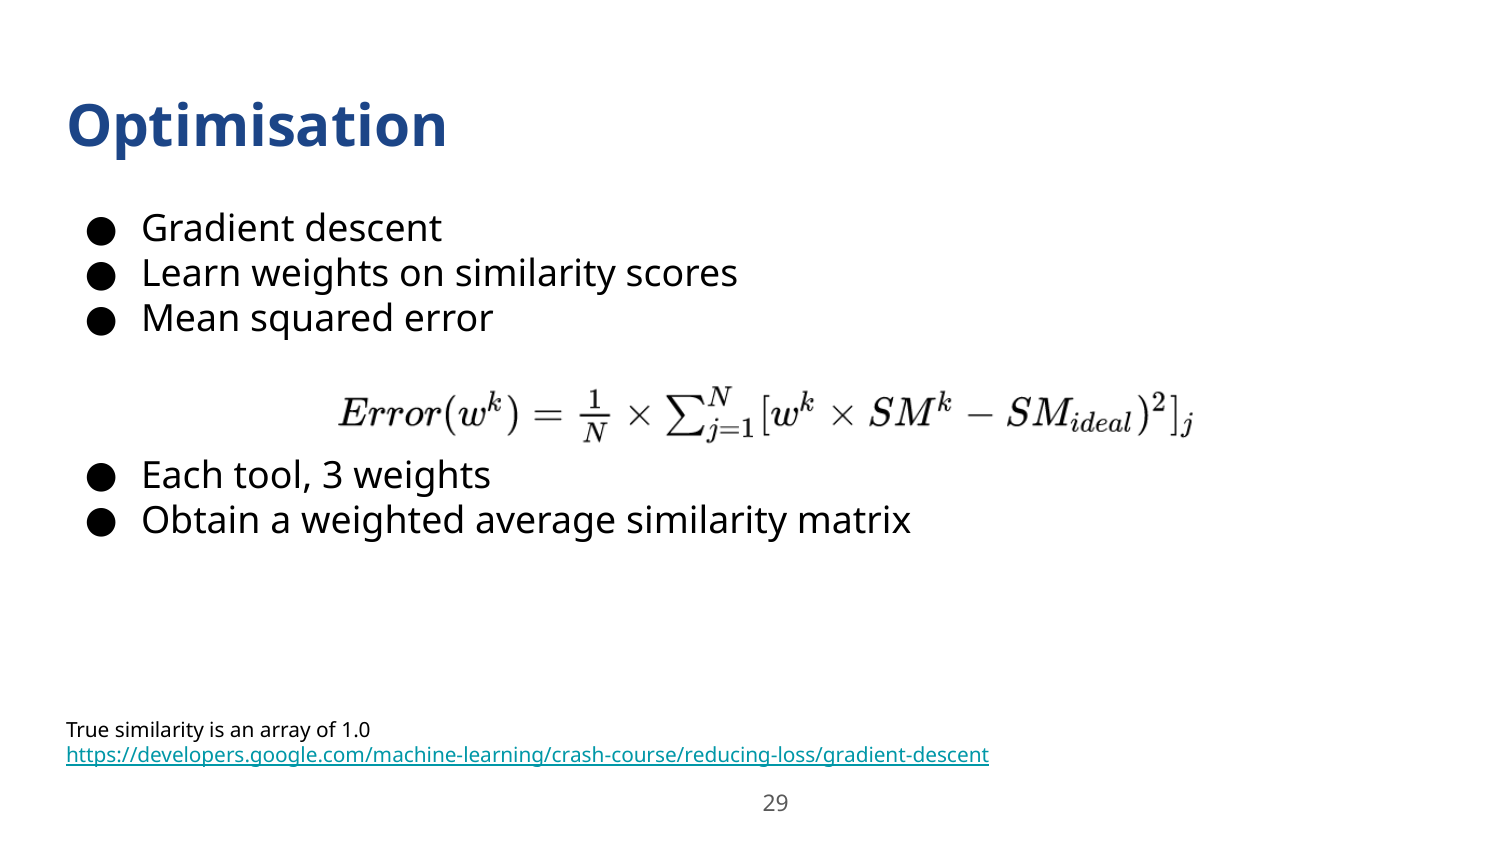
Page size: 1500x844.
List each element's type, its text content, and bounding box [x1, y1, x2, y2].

slide_number <number> [714, 771, 805, 837]
text_box True similarity is an array of 1.0 https://developers.google.com/machine-learning/crash-course/reducing-loss/gradient-descent [51, 701, 1085, 788]
picture [336, 383, 1198, 449]
title Optimisation [51, 72, 1449, 167]
list Gradient descent Learn weights on similarity scores Mean squared error Each tool, 3 weights Obtain a weighted average similarity matrix [51, 189, 1449, 750]
